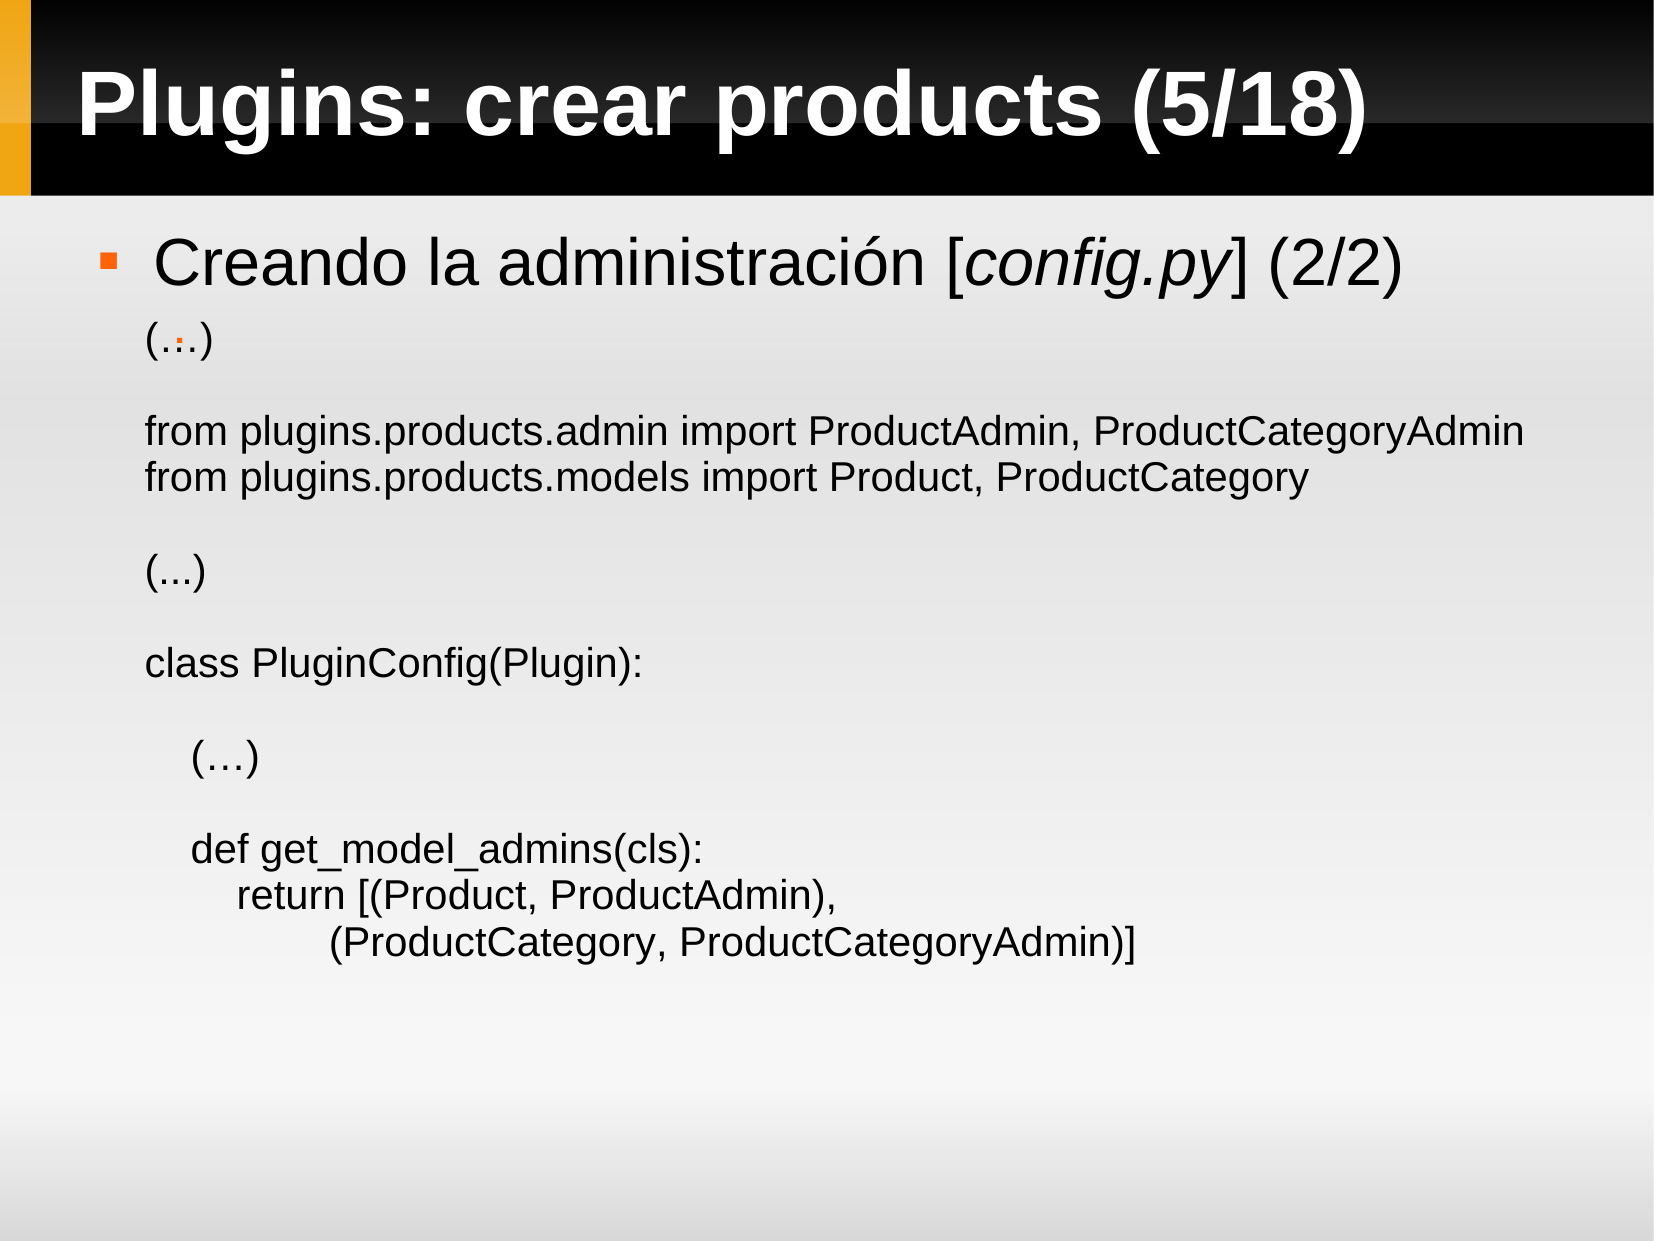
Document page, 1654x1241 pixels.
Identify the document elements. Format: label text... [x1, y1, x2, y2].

text_box (…) from plugins.products.admin import ProductAdmin, ProductCategoryAdmin from plugins.products.models import Product, ProductCategory (...) class PluginConfig(Plugin): (…) def get_model_admins(cls): return [(Product, ProductAdmin), (ProductCategory, ProductCategoryAdmin)] [59, 307, 1602, 1105]
list Creando la administración [config.py] (2/2) [82, 225, 1571, 307]
picture [0, 0, 1654, 1241]
title Plugins: crear products (5/18) [76, 0, 1565, 208]
